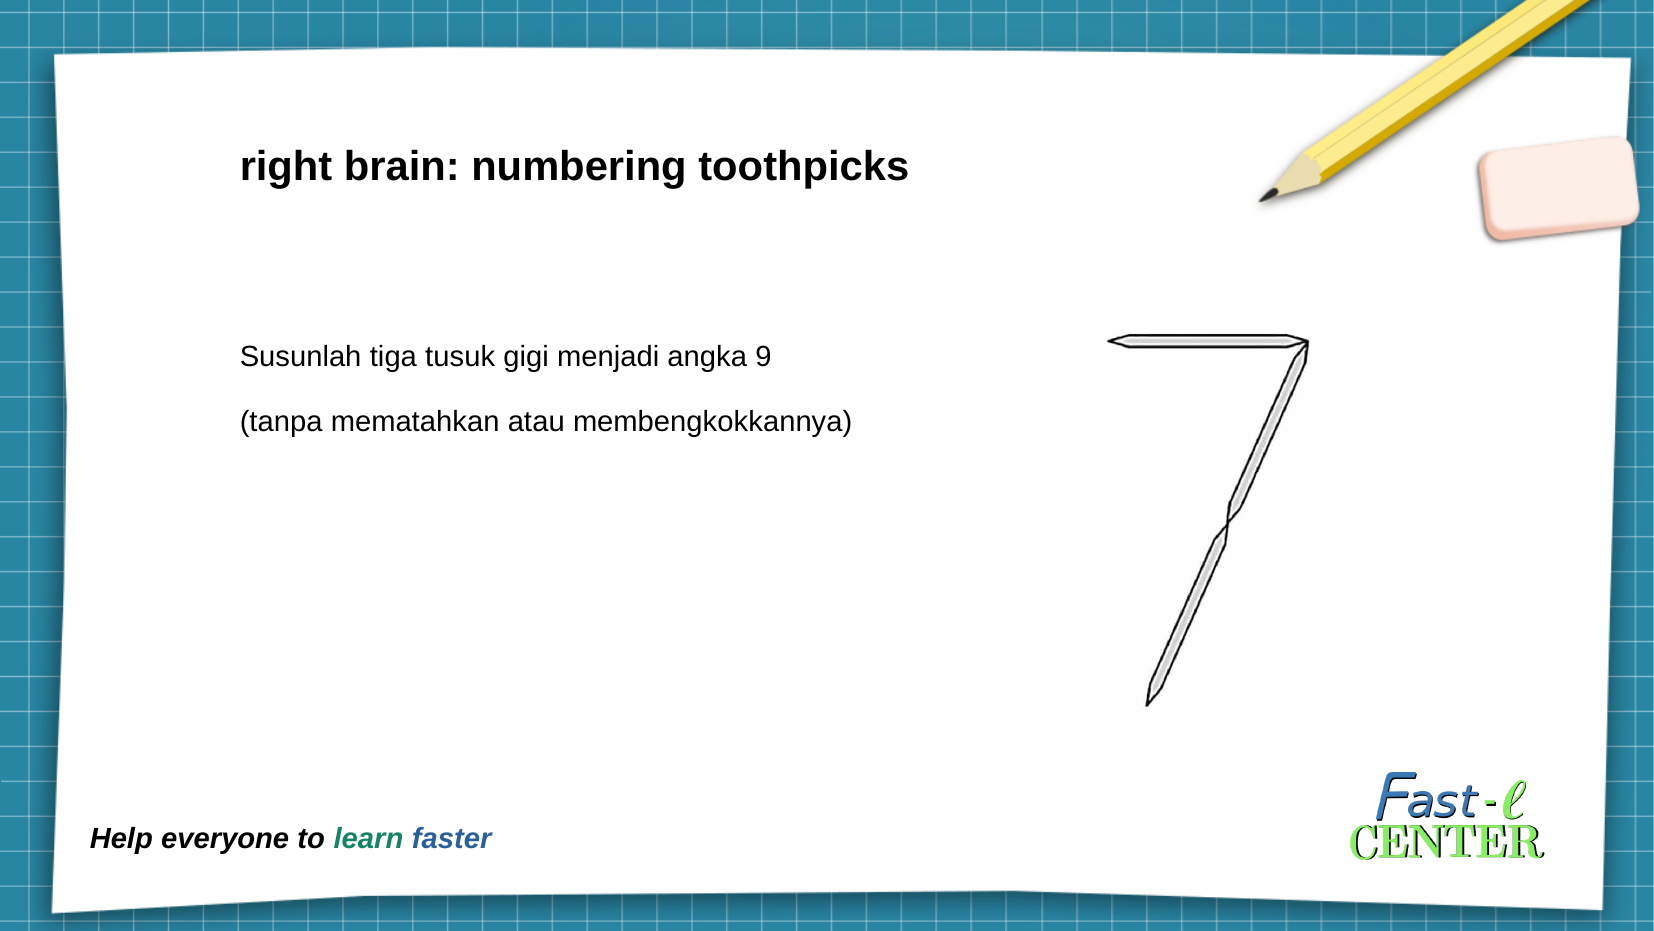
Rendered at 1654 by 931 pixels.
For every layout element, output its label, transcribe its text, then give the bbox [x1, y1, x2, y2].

text_box Help everyone to learn faster [75, 814, 507, 863]
picture [0, 0, 1654, 931]
text_box Susunlah tiga tusuk gigi menjadi angka 9 (tanpa mematahkan atau membengkokkannya) [225, 332, 869, 446]
text_box right brain: numbering toothpicks [225, 135, 971, 200]
